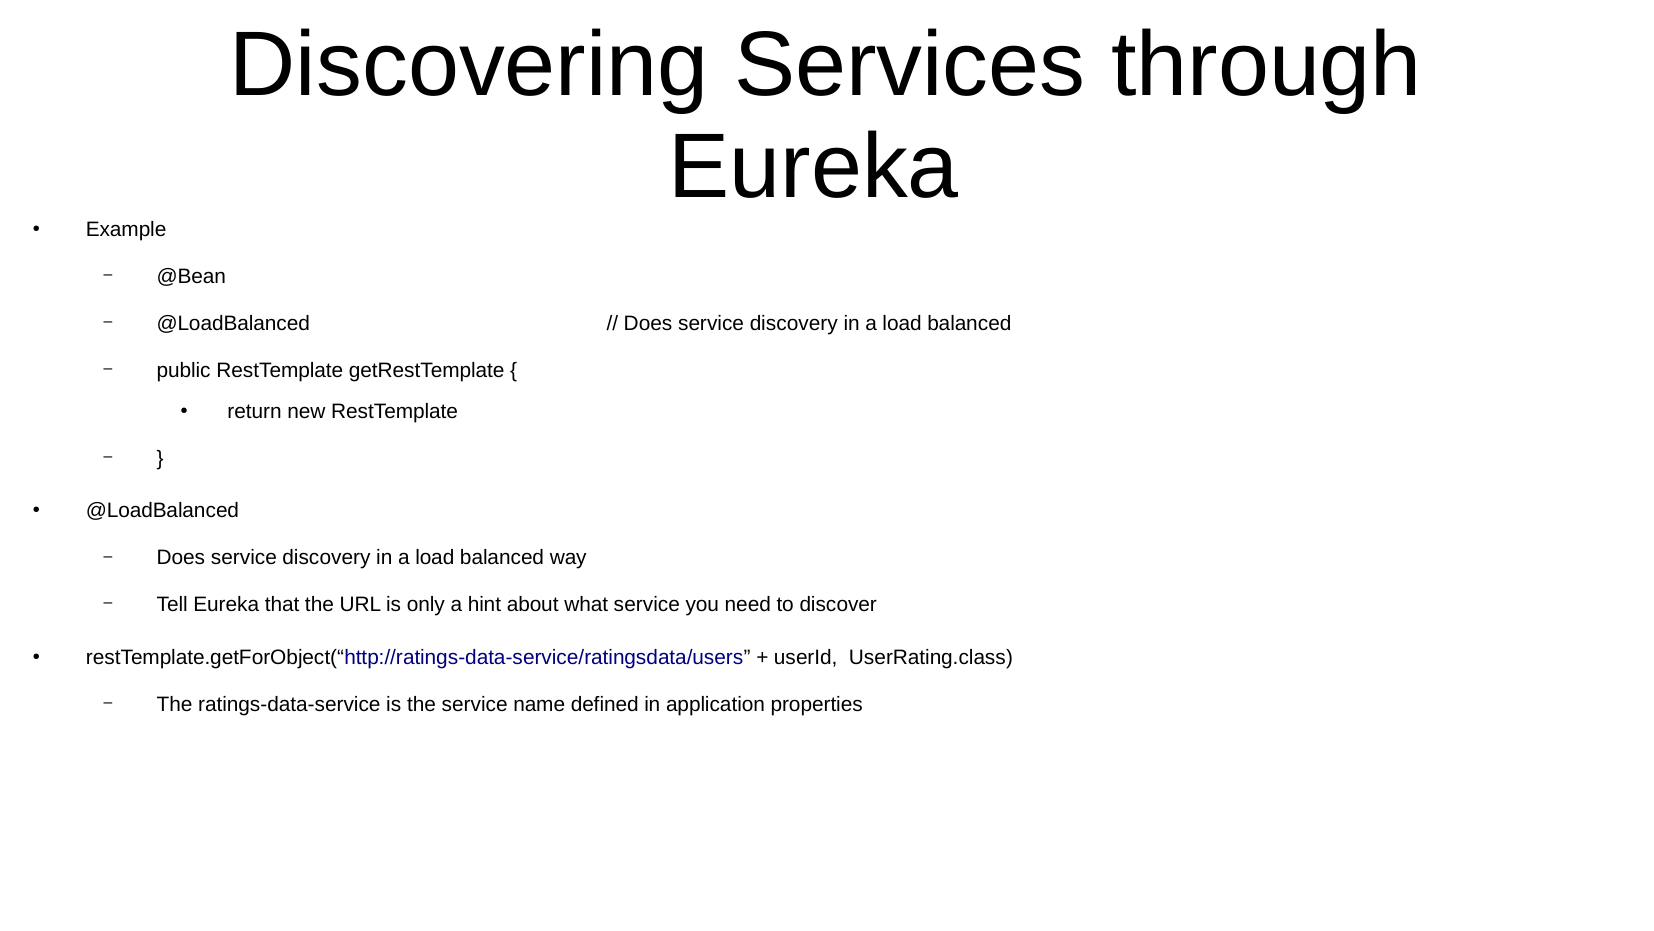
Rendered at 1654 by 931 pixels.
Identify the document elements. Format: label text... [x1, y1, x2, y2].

title Discovering Services through Eureka [82, 12, 1571, 217]
list Example @Bean @LoadBalanced // Does service discovery in a load balanced public RestTemplate getRestTemplate { return new RestTemplate } @LoadBalanced Does service discovery in a load balanced way Tell Eureka that the URL is only a hint about what service you need to discover restTemplate.getForObject(“http://ratings-data-service/ratingsdata/users” + userId, UserRating.class) The ratings-data-service is the service name defined in application properties [15, 217, 1571, 931]
